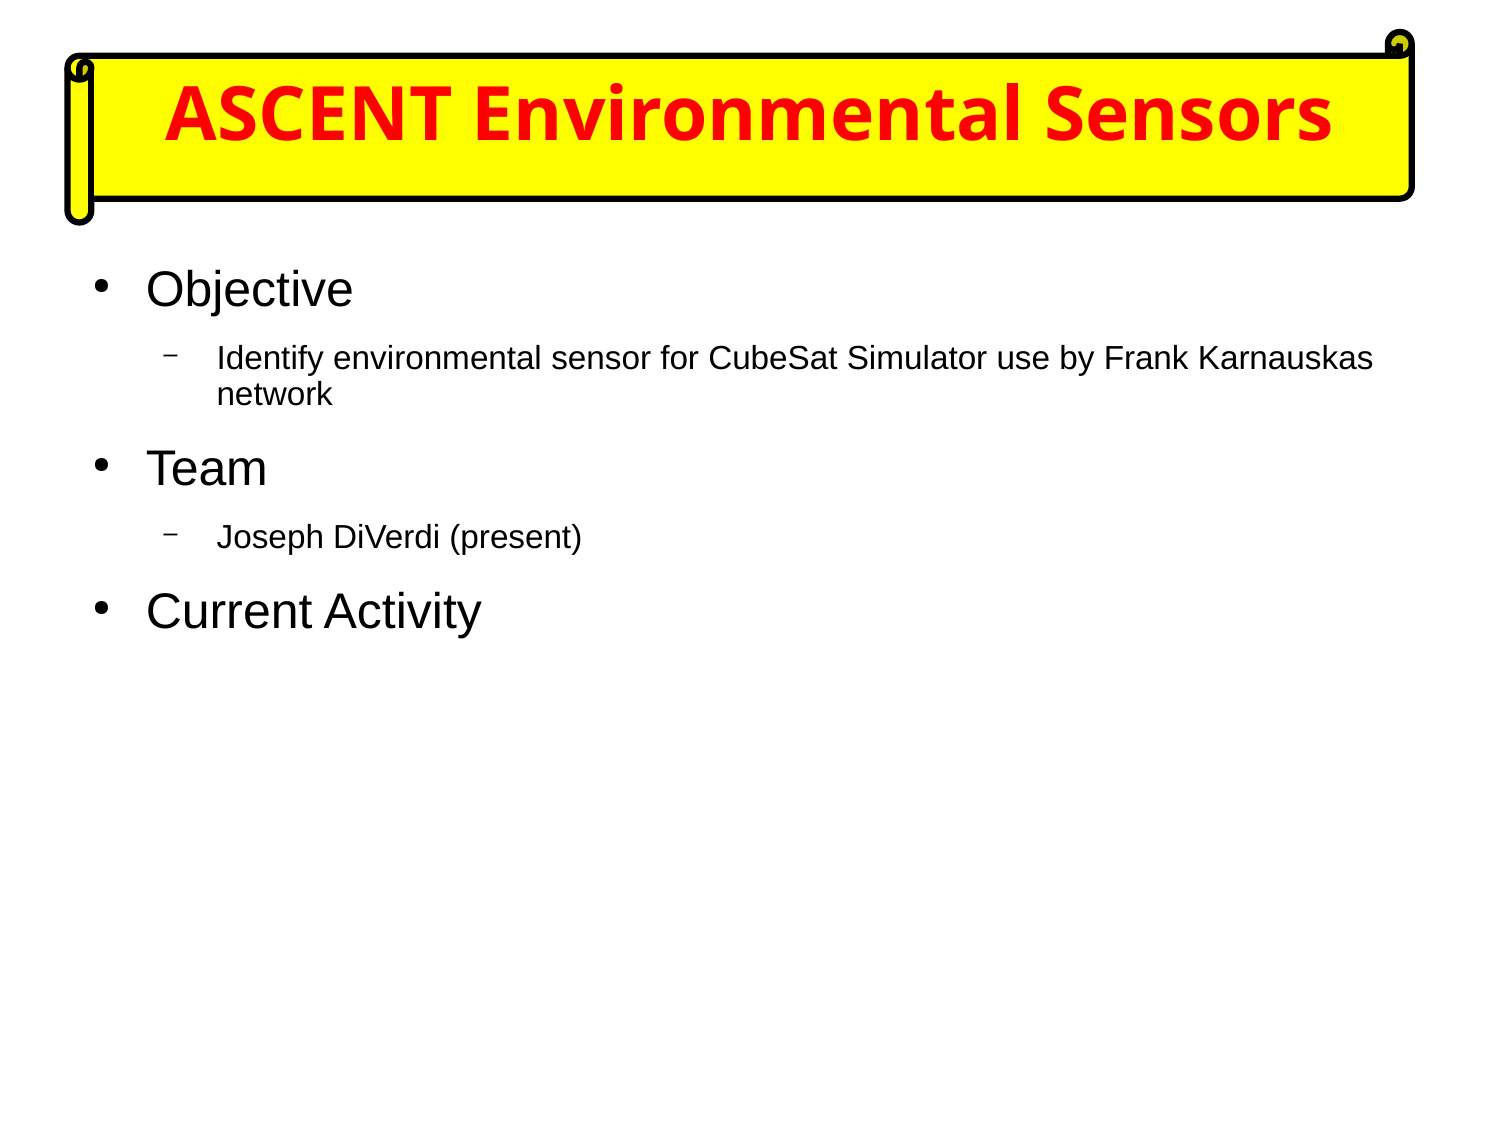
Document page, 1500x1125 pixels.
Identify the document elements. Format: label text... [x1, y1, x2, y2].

text_box [67, 164, 1412, 223]
text_box [72, 31, 1412, 58]
text_box ASCENT Environmental Sensors [0, 58, 1500, 164]
list Objective Identify environmental sensor for CubeSat Simulator use by Frank Karnauskas network Team Joseph DiVerdi (present) Current Activity [75, 263, 1425, 916]
